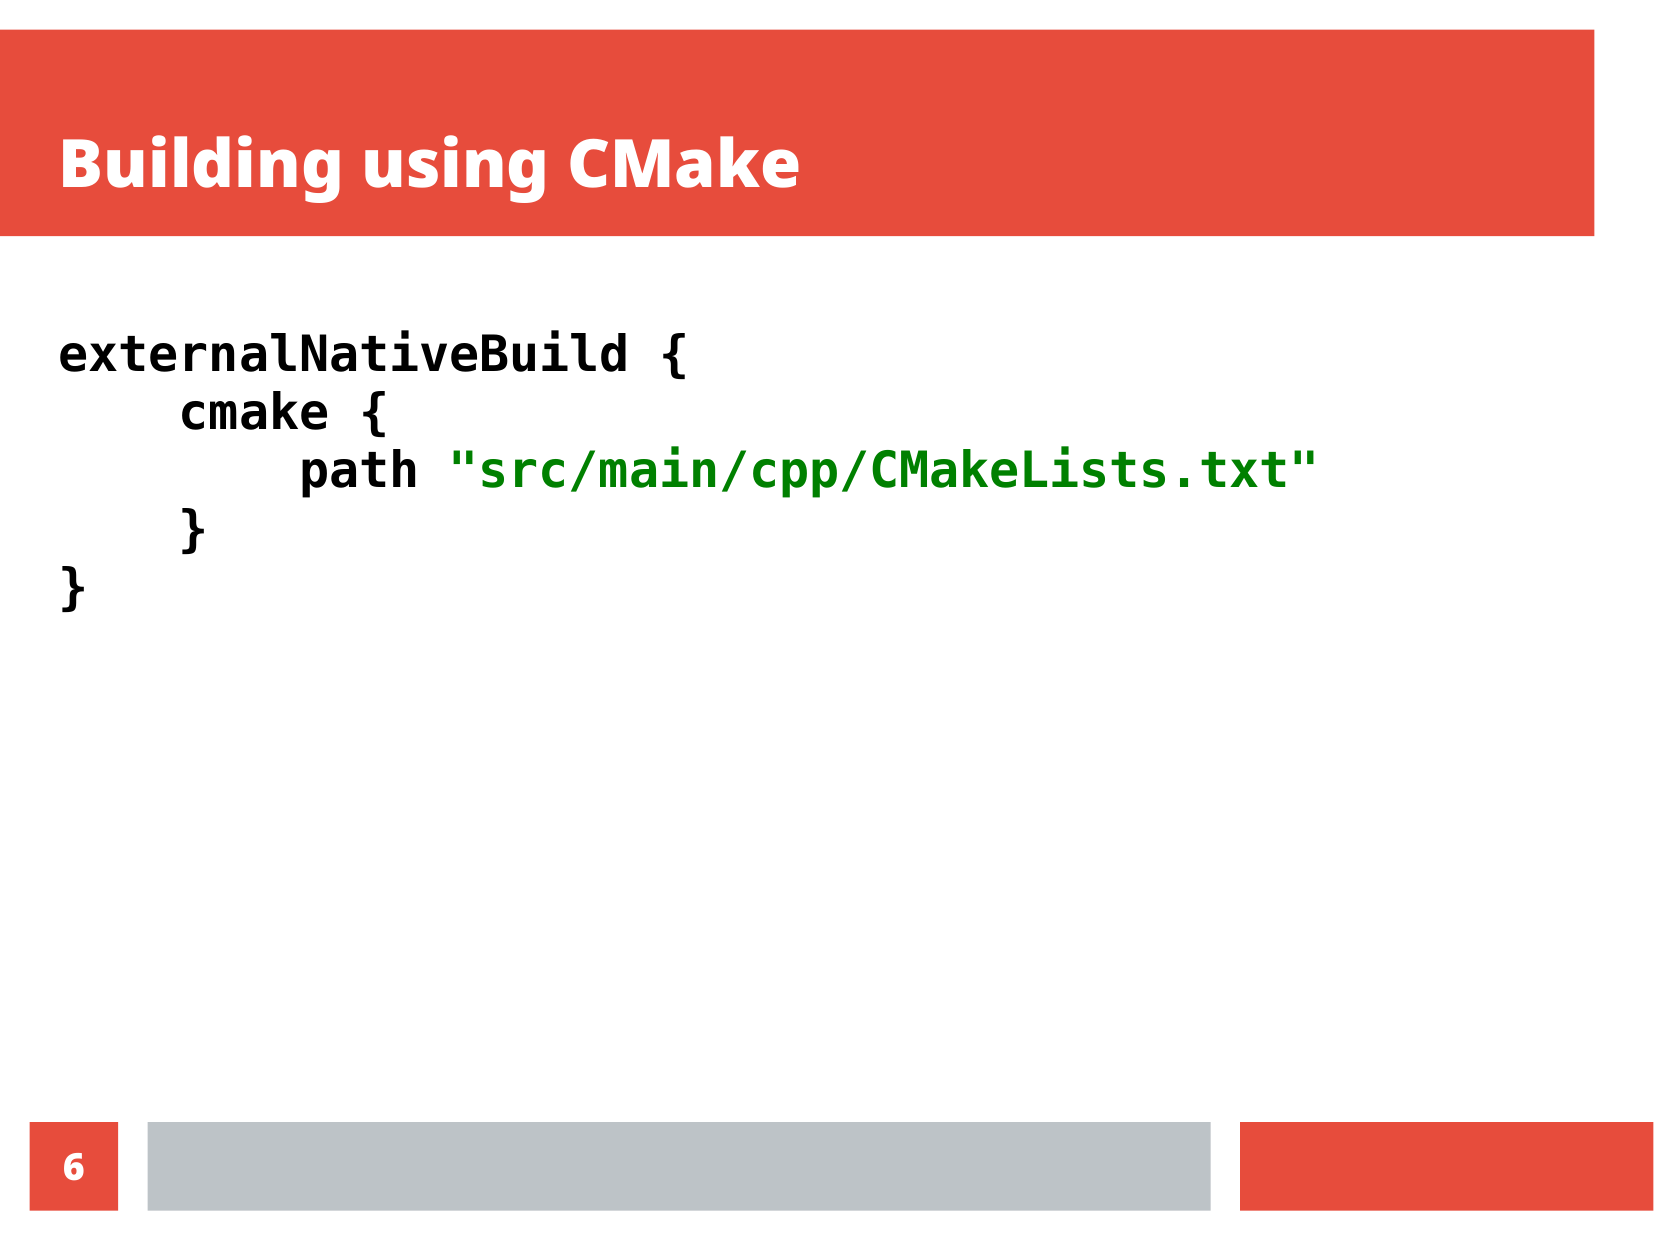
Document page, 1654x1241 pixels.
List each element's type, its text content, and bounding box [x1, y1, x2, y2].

title Building using CMake [59, 59, 1595, 207]
list externalNativeBuild { cmake { path "src/main/cpp/CMakeLists.txt" } } [59, 324, 1565, 1093]
